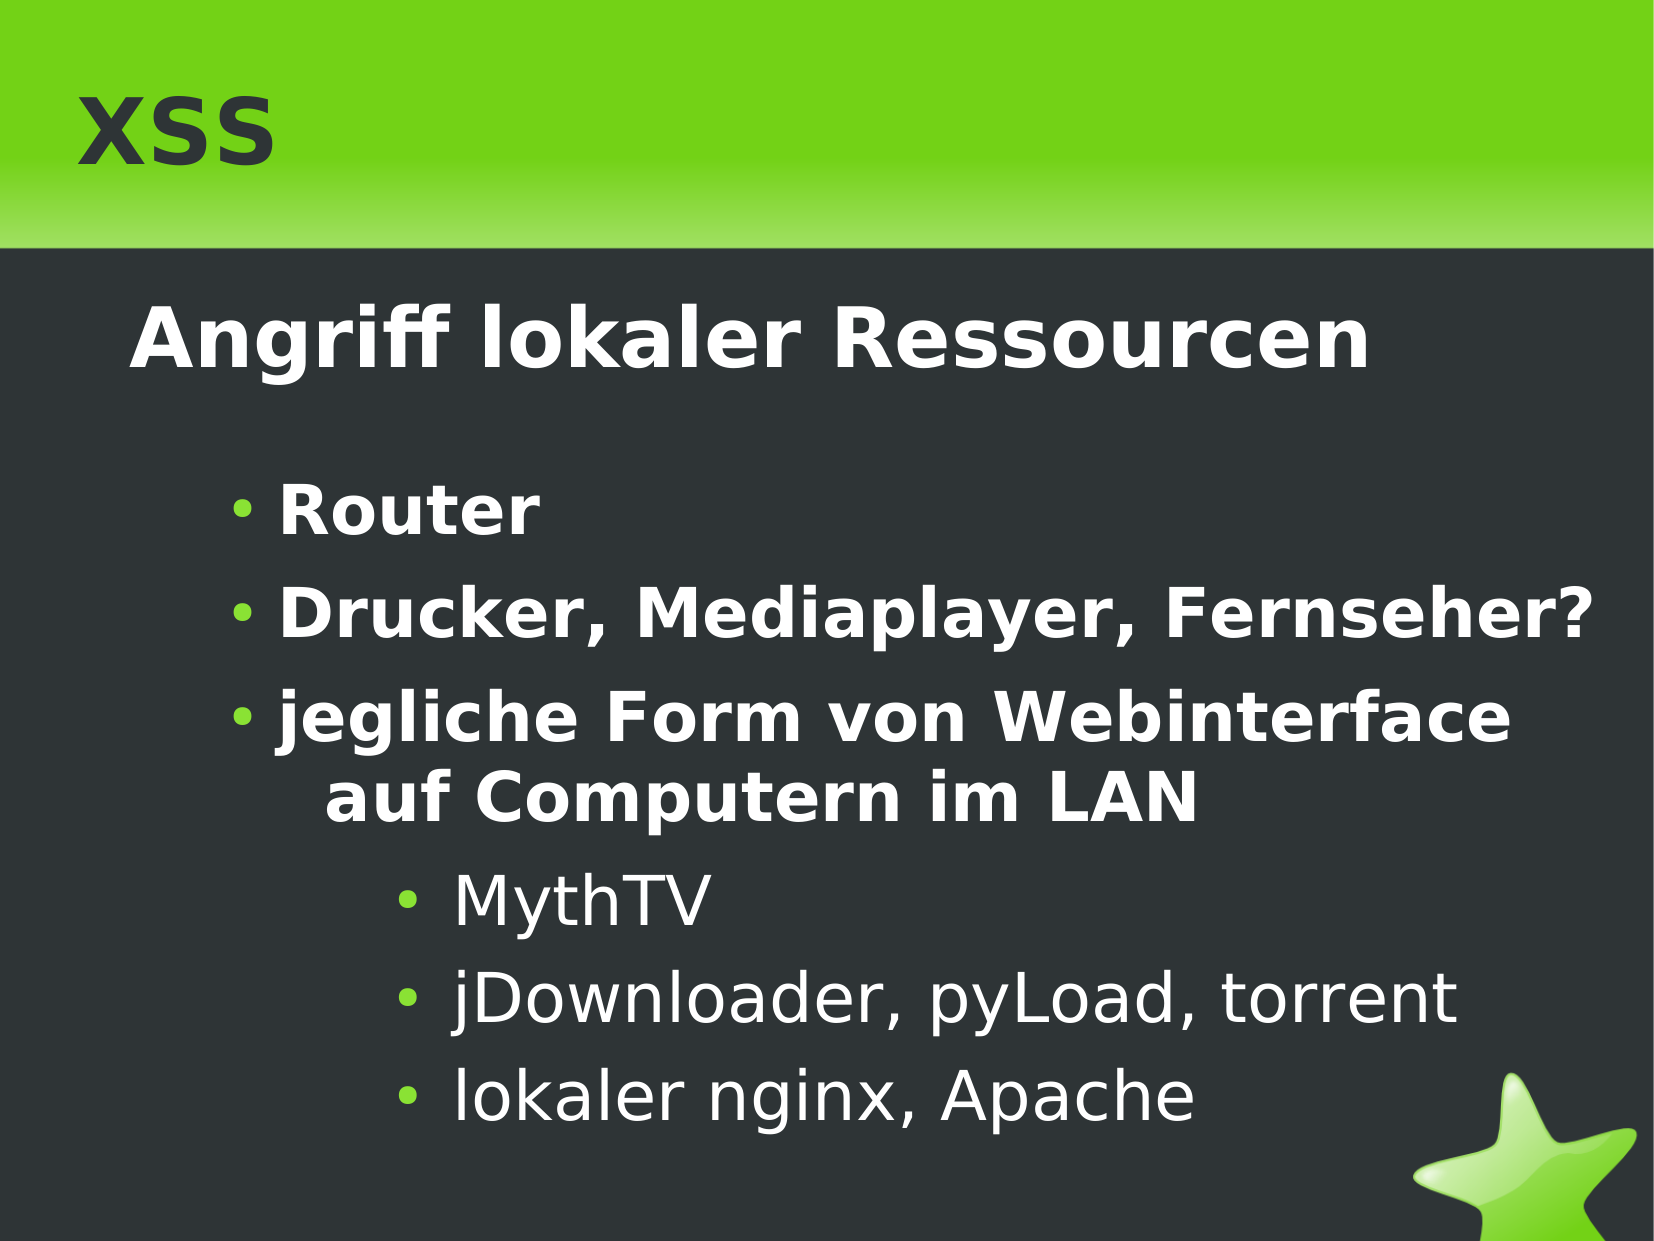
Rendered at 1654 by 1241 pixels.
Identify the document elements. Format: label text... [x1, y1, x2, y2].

title XSS [76, 29, 1565, 237]
picture [0, 0, 1654, 1241]
list Angriff lokaler Ressourcen Router Drucker, Mediaplayer, Fernseher? jegliche Form von Webinterface auf Computern im LAN MythTV jDownloader, pyLoad, torrent lokaler nginx, Apache [41, 290, 1606, 1241]
